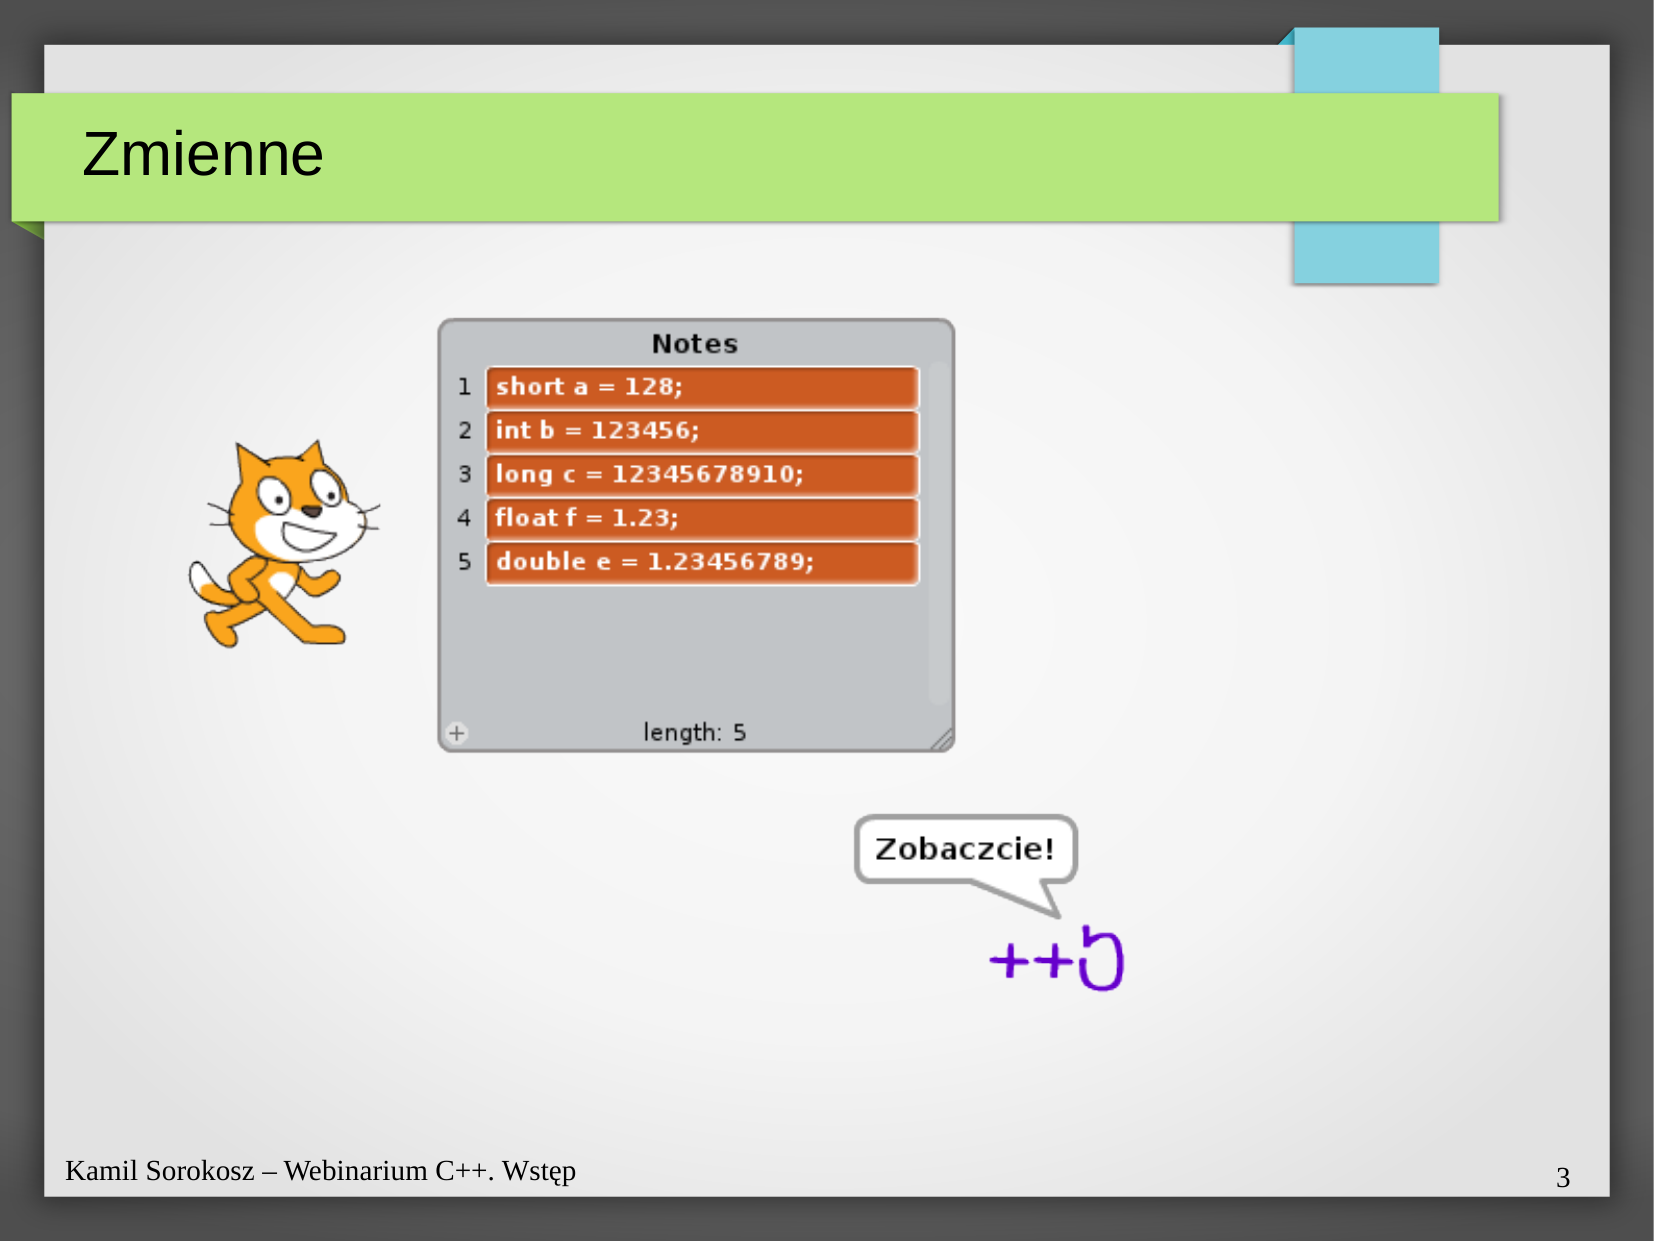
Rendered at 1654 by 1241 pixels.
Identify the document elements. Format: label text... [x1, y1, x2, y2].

picture [0, 0, 1654, 1241]
title Zmienne [82, 94, 1506, 213]
